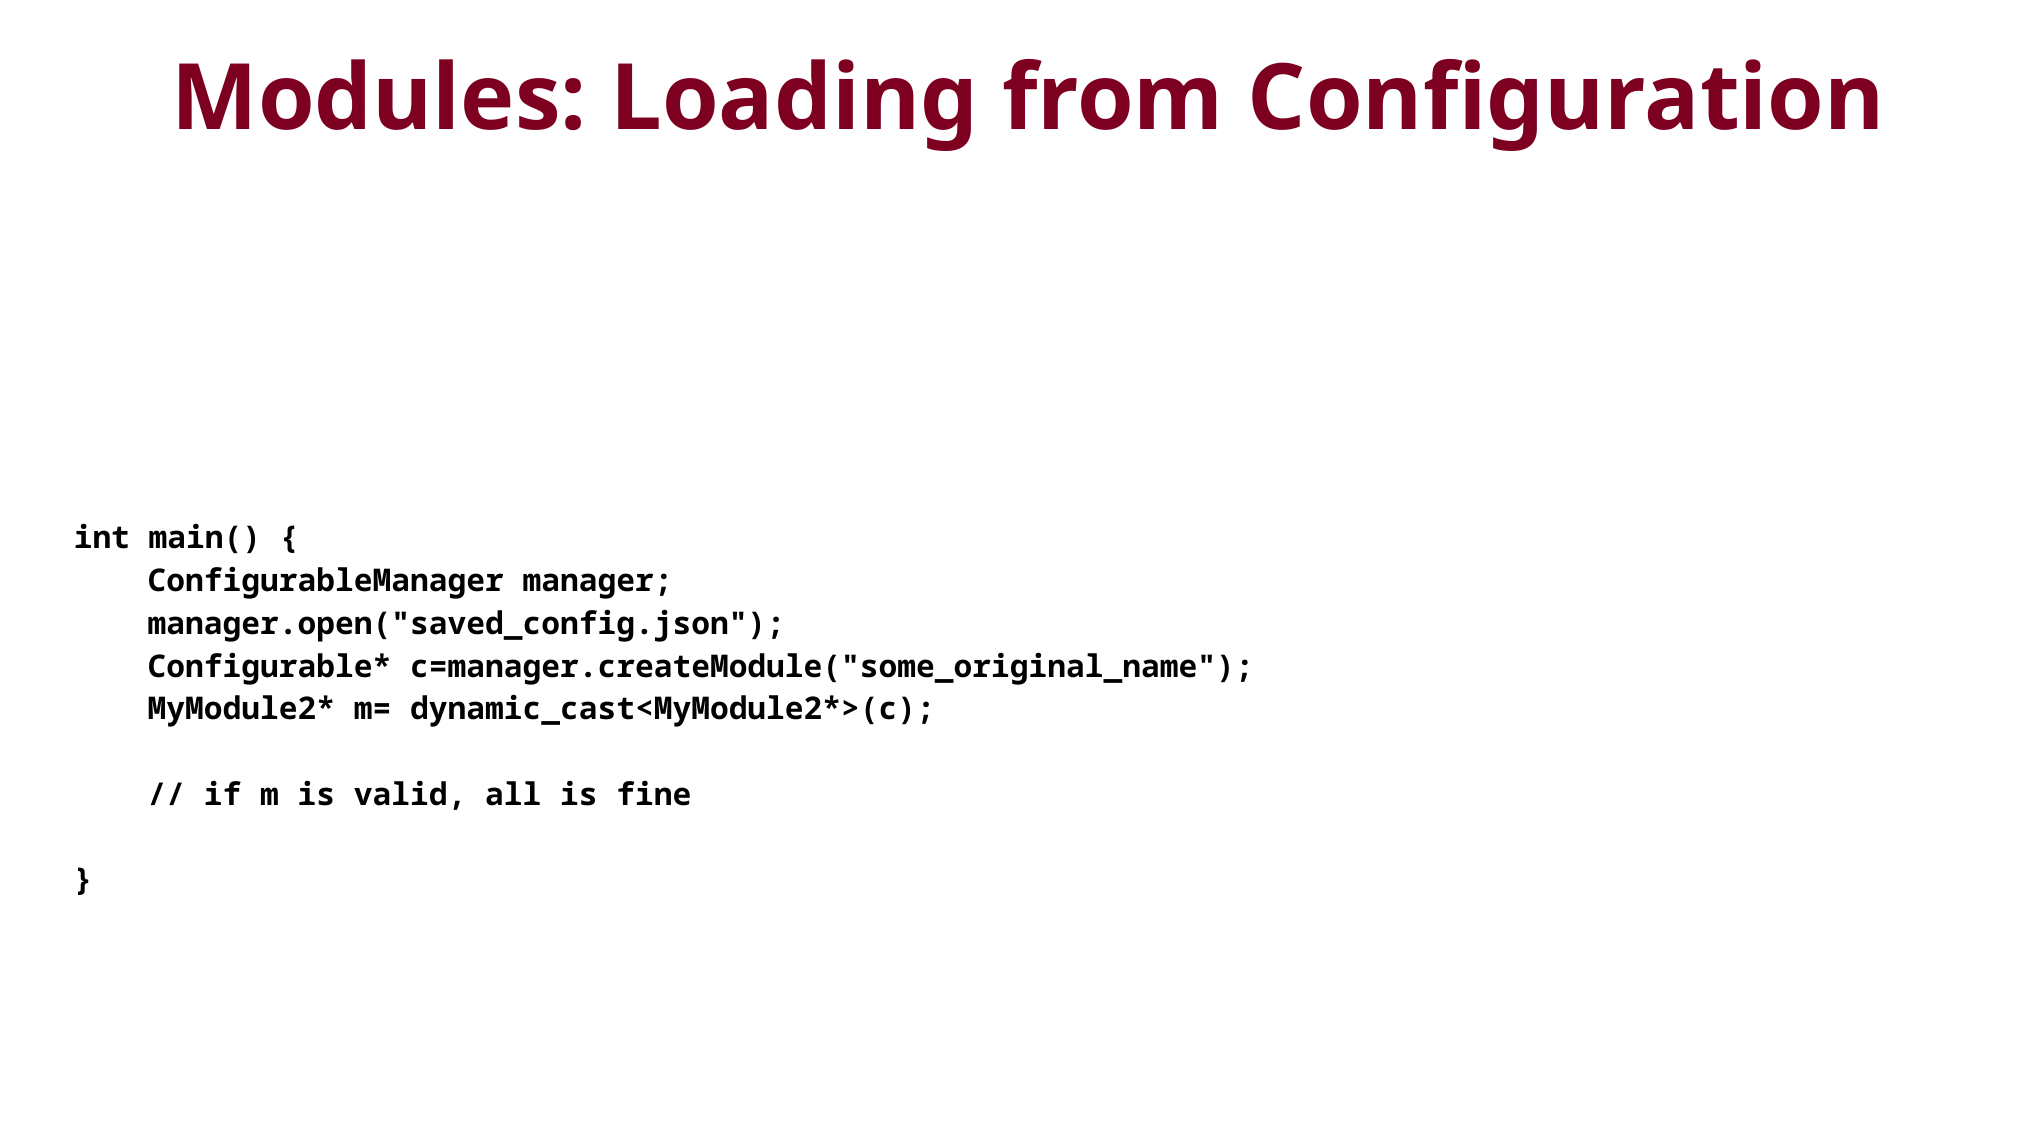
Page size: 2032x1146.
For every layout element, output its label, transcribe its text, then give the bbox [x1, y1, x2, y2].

text_box int main() { ConfigurableManager manager; manager.open("saved_config.json"); Configurable* c=manager.createModule("some_original_name"); MyModule2* m= dynamic_cast<MyModule2*>(c); // if m is valid, all is fine } [59, 507, 1949, 993]
title Modules: Loading from Configuration [37, 10, 2020, 178]
